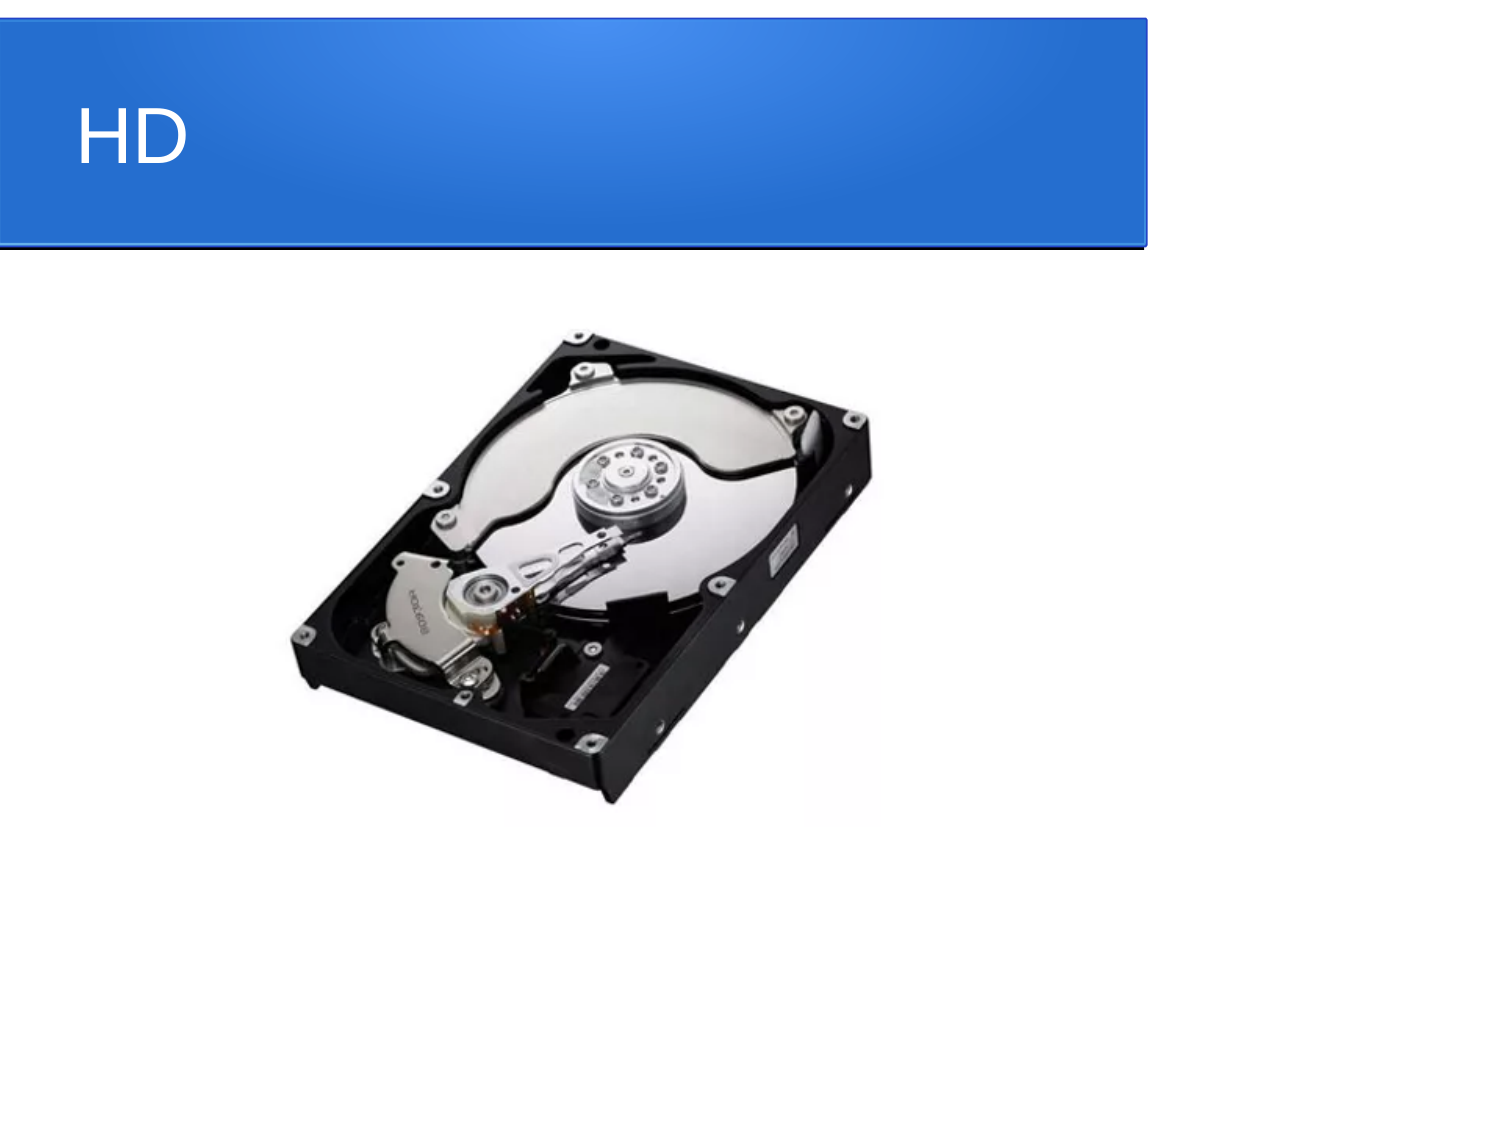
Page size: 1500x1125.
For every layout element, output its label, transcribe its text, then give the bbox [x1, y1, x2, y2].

picture [264, 295, 910, 827]
title HD [75, 42, 1120, 229]
